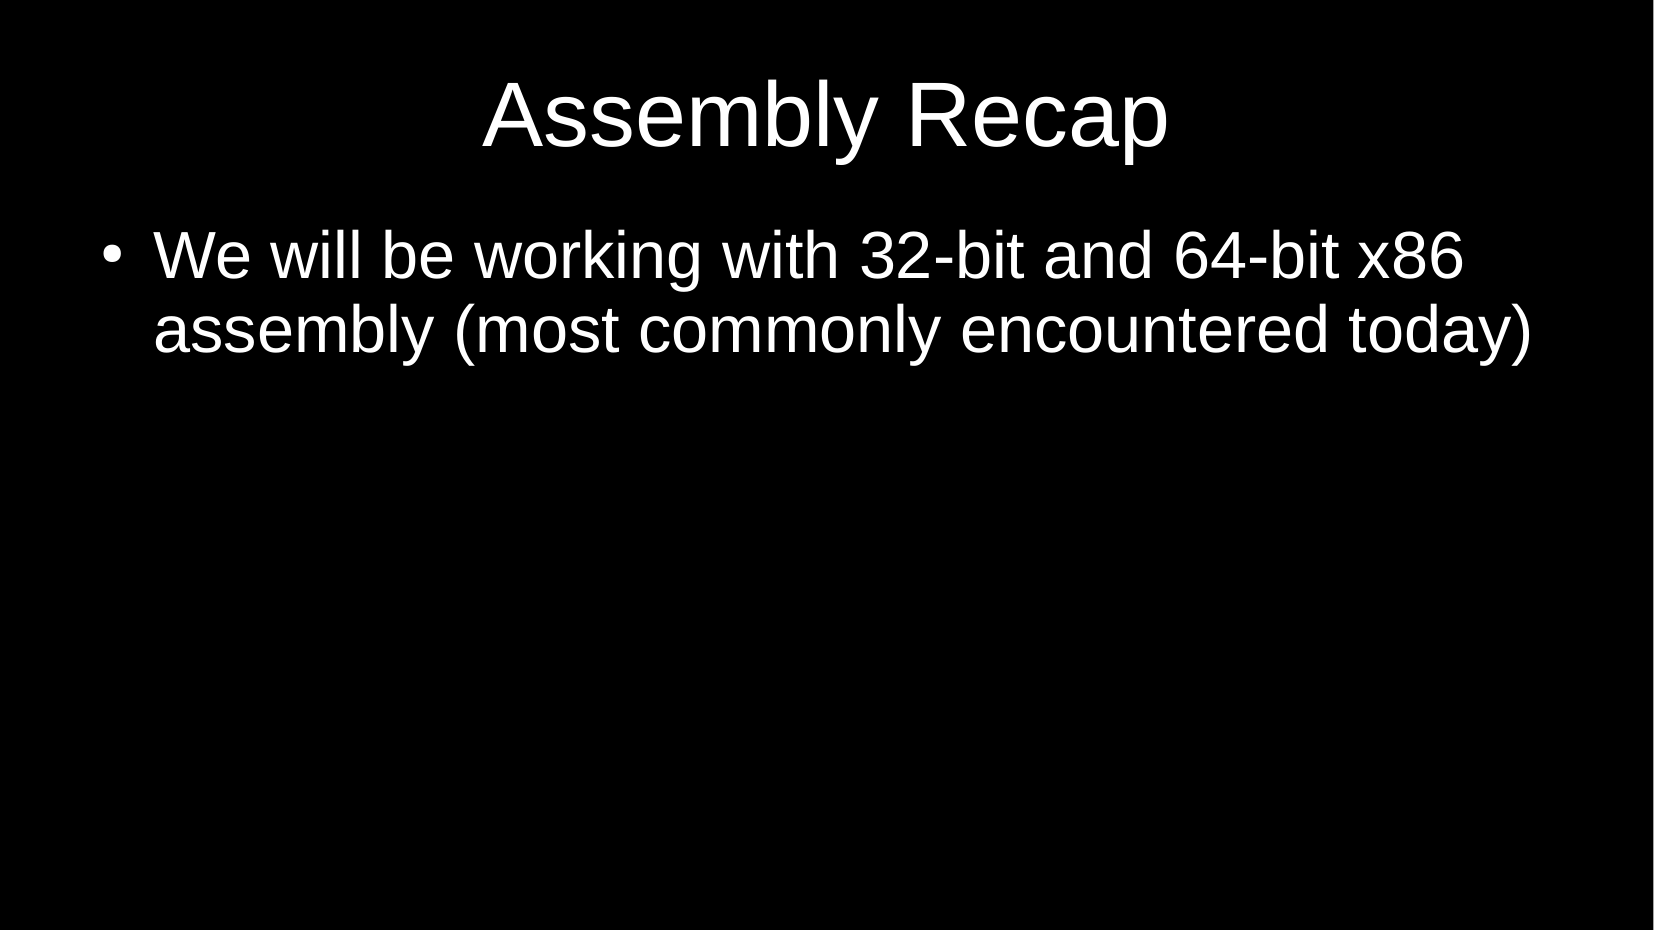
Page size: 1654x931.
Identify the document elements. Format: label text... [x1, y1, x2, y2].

title Assembly Recap [82, 37, 1571, 193]
list We will be working with 32-bit and 64-bit x86 assembly (most commonly encountered today) [82, 217, 1571, 758]
